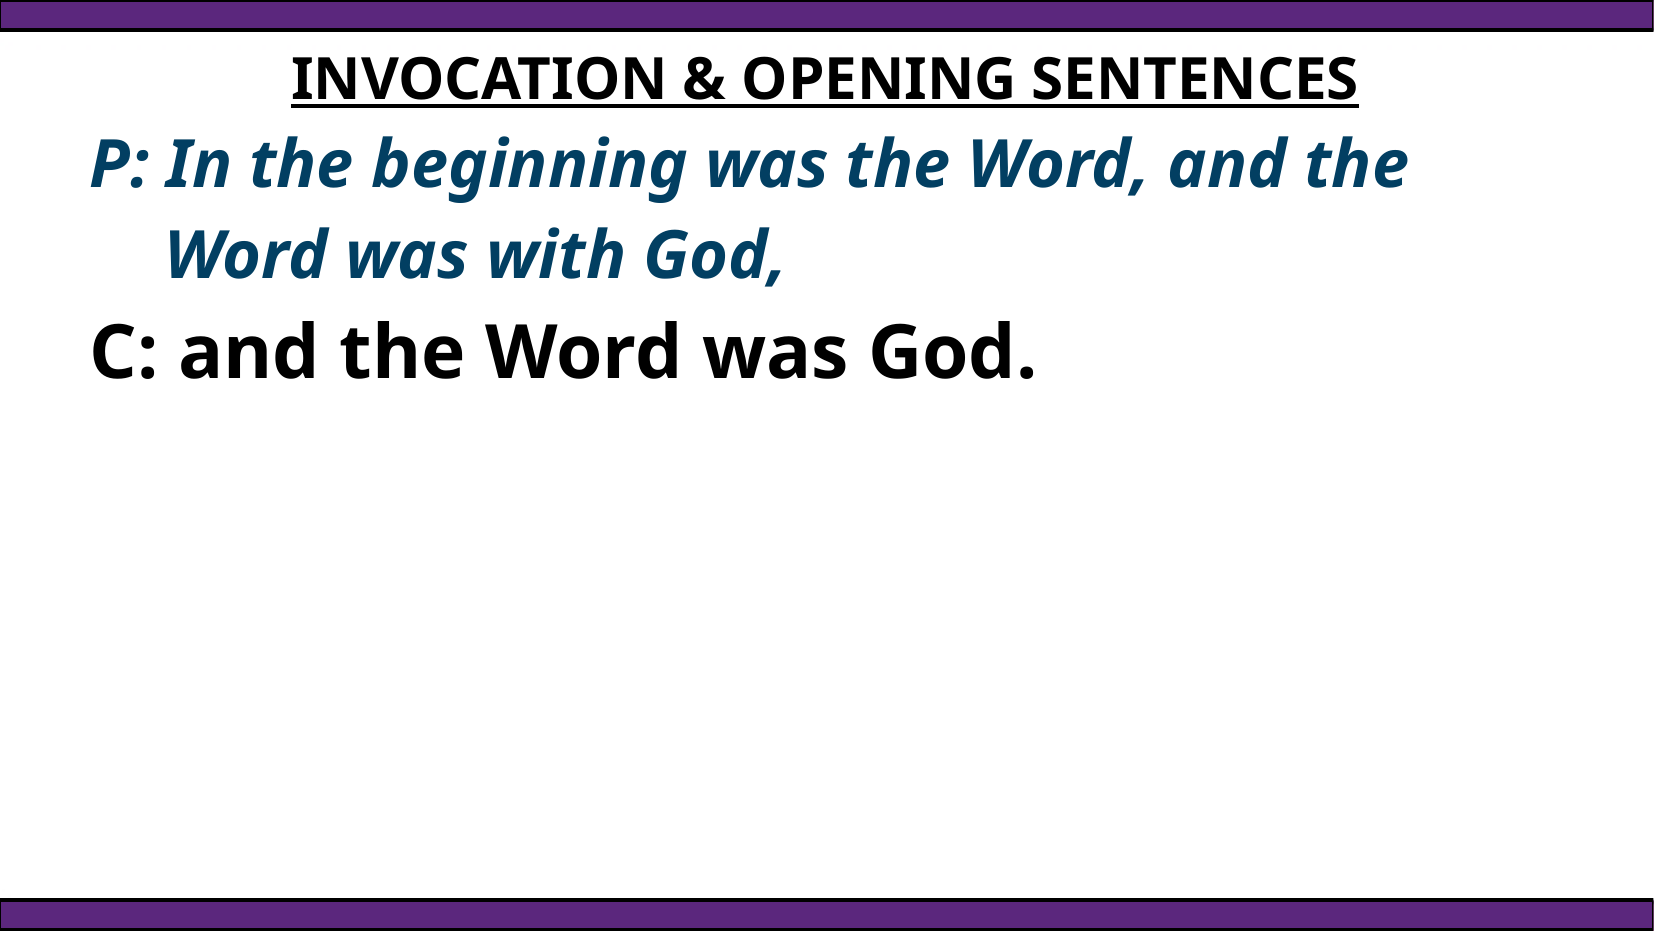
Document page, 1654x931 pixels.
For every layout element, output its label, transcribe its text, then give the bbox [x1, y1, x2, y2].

text_box [0, 900, 1654, 931]
text_box [0, 0, 1654, 31]
text_box INVOCATION & OPENING SENTENCES P: In the beginning was the Word, and the Word was with God, C: and the Word was God. [75, 30, 1576, 400]
picture [0, 31, 1654, 900]
